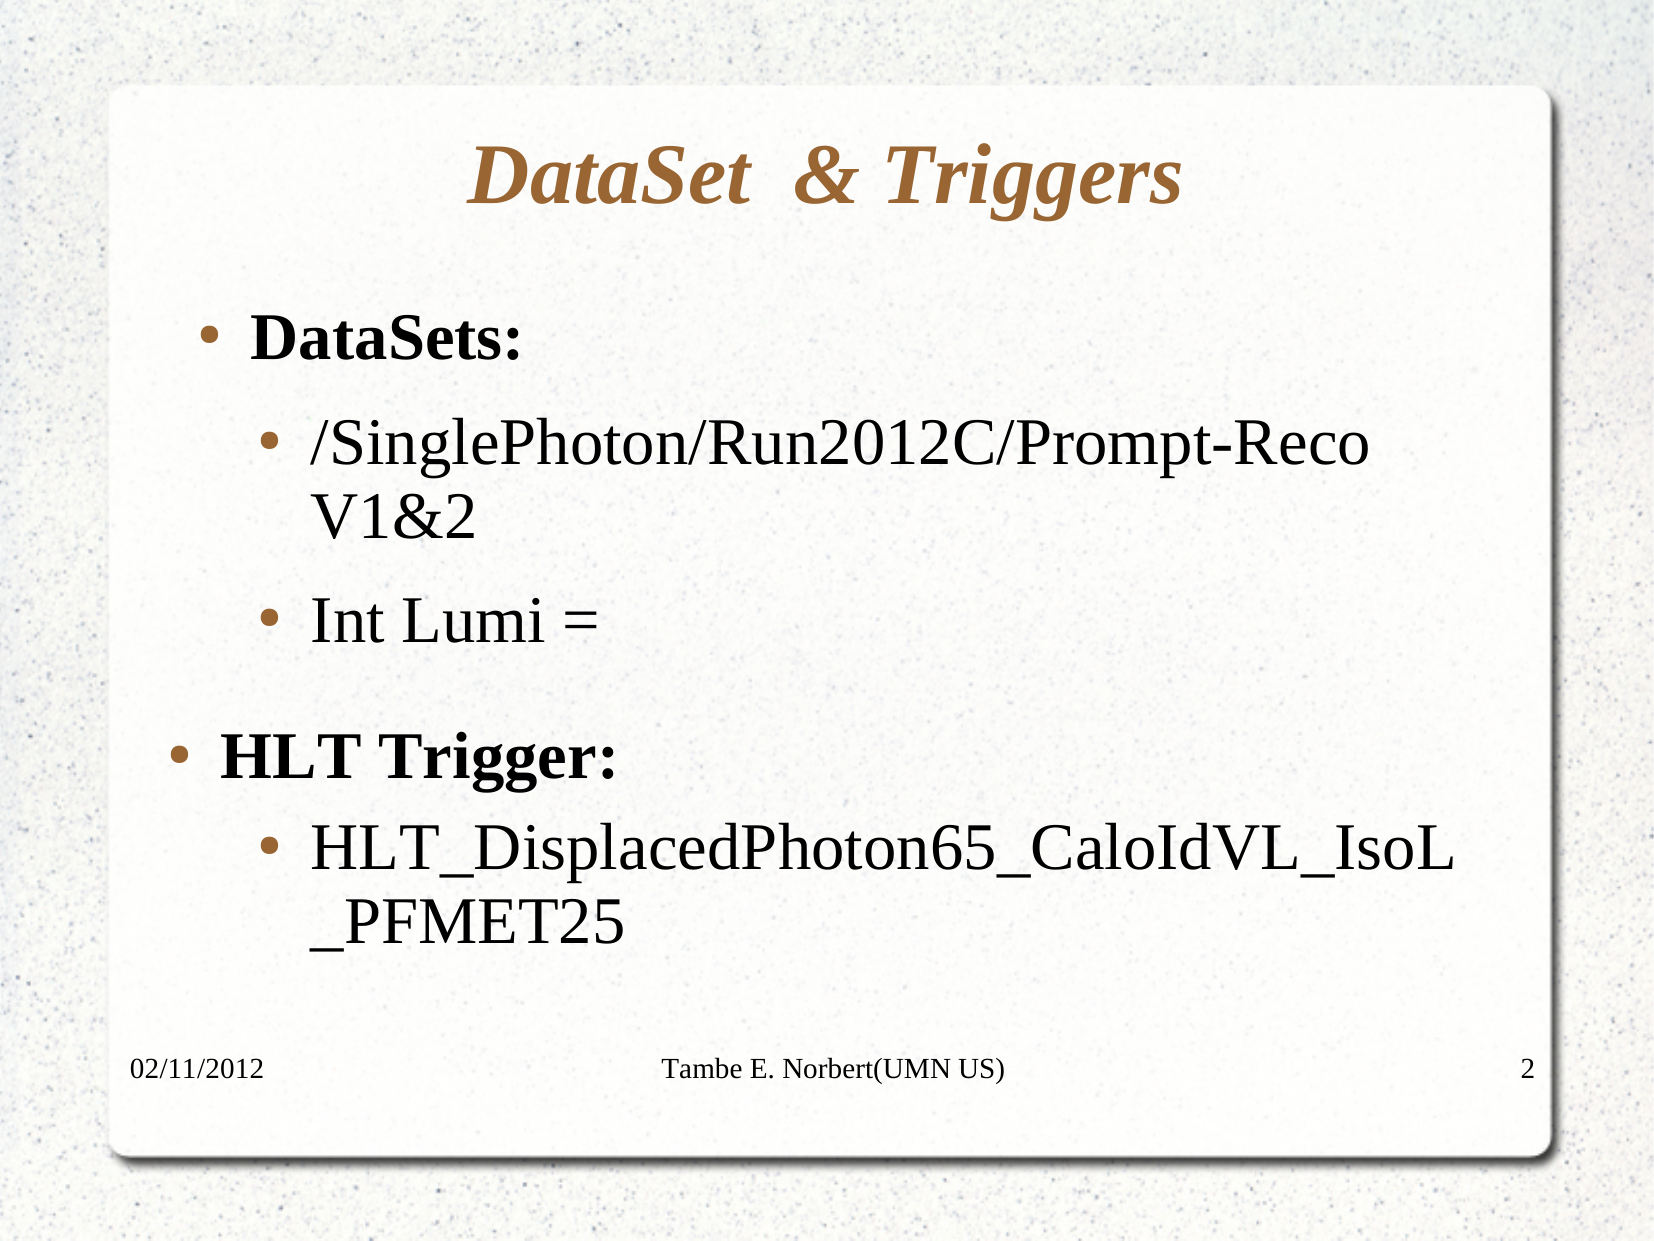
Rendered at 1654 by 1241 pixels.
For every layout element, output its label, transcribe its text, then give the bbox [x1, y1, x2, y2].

list /SinglePhoton/Run2012C/Prompt-Reco V1&2 Int Lumi = [240, 405, 1516, 707]
list HLT_DisplacedPhoton65_CaloIdVL_IsoL_PFMET25 [240, 810, 1492, 1081]
list HLT Trigger: [150, 719, 1398, 1066]
title DataSet & Triggers [195, 90, 1457, 259]
picture [0, 0, 1654, 1241]
list DataSets: [180, 299, 1428, 691]
